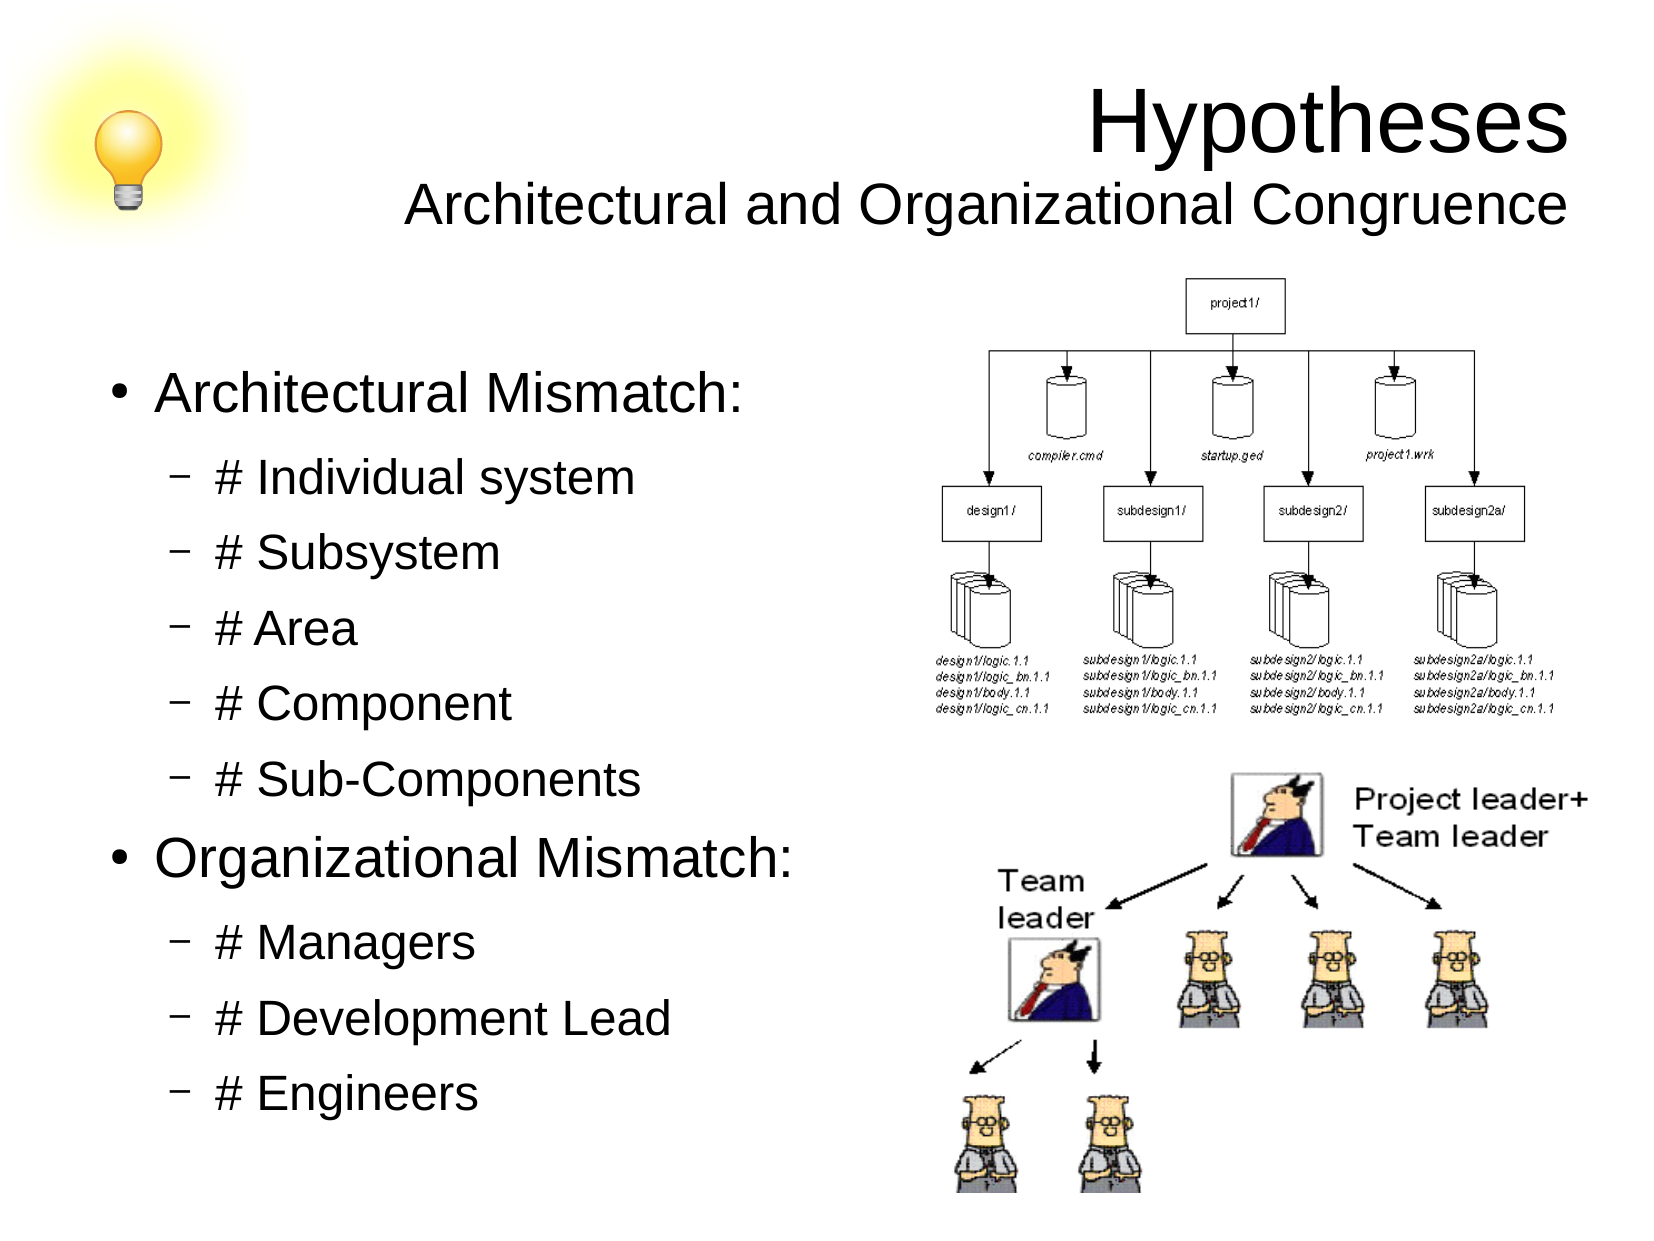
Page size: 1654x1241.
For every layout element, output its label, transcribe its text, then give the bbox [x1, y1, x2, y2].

title Hypotheses Architectural and Organizational Congruence [82, 49, 1571, 257]
picture [5, 5, 249, 249]
list Architectural Mismatch: # Individual system # Subsystem # Area # Component # Sub-Components Organizational Mismatch: # Managers # Development Lead # Engineers [94, 361, 1571, 1123]
picture [933, 277, 1563, 729]
picture [933, 755, 1608, 1193]
